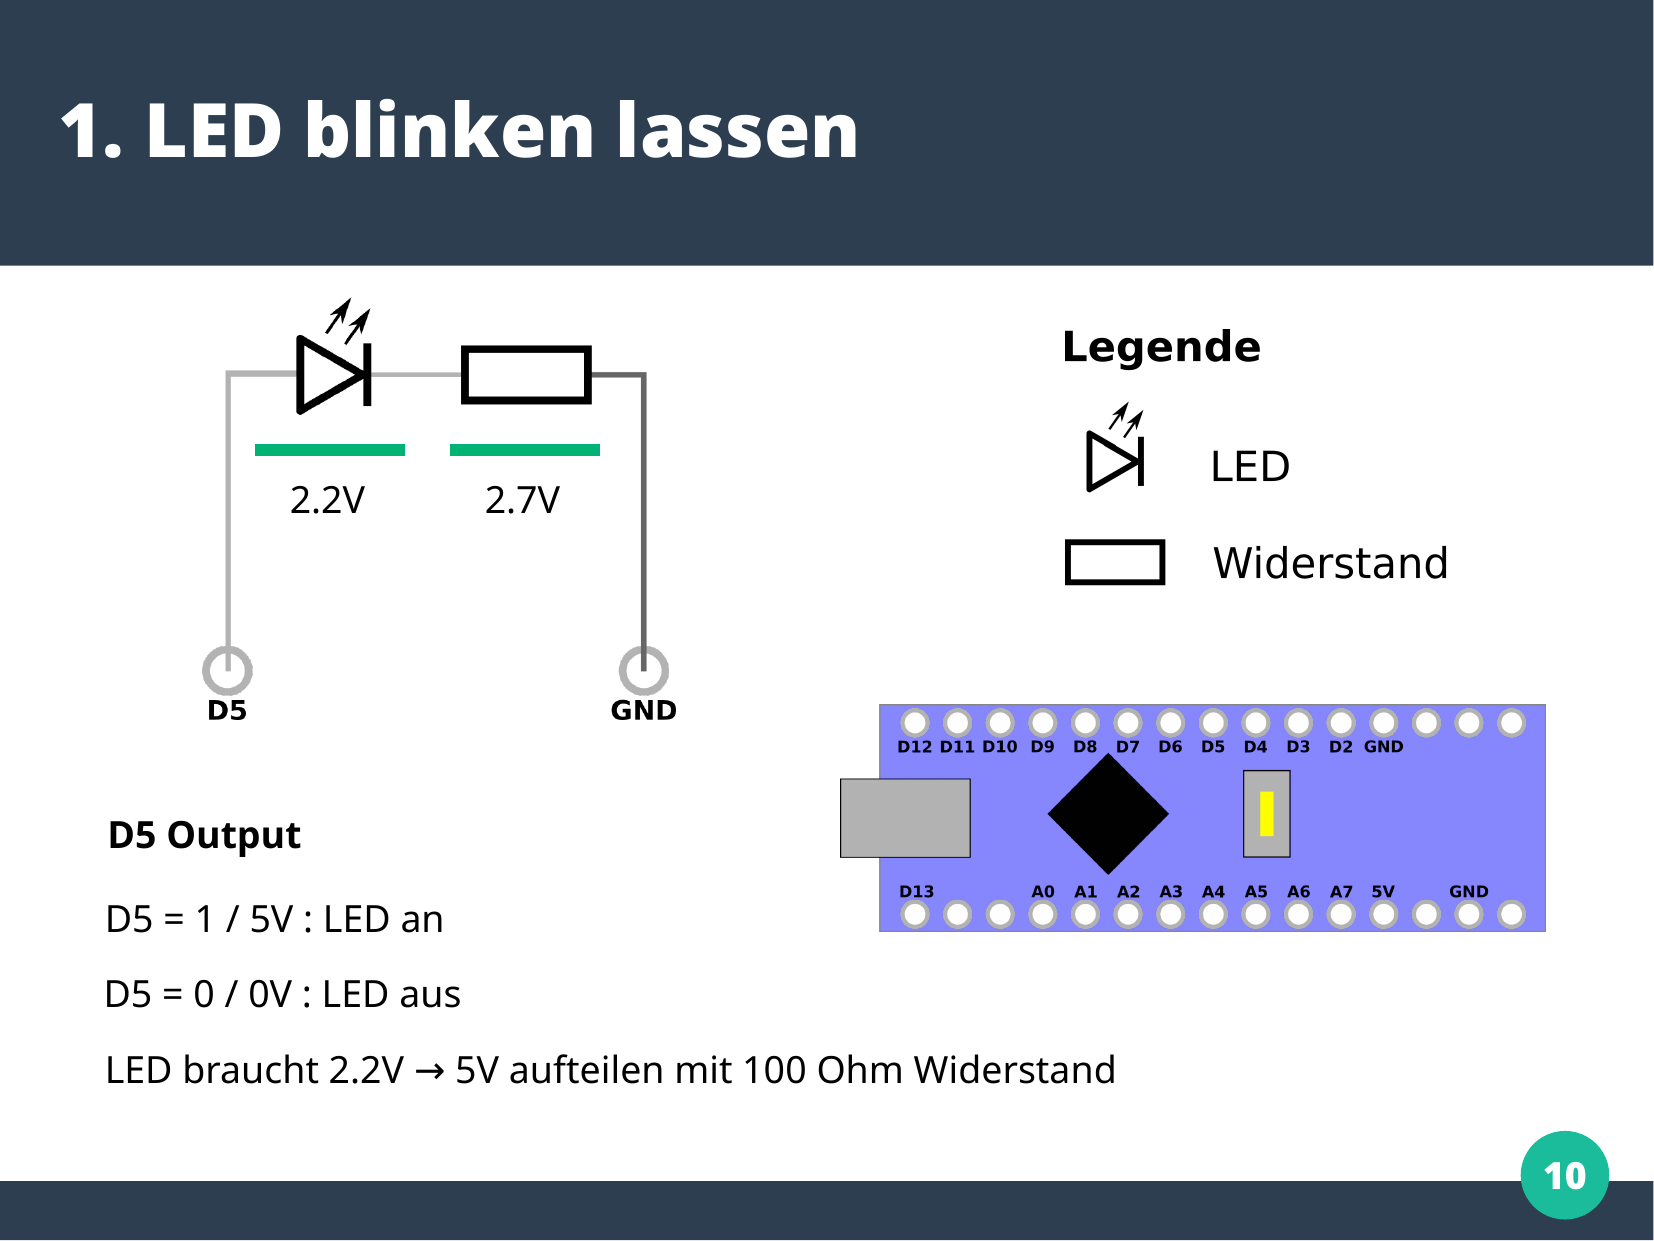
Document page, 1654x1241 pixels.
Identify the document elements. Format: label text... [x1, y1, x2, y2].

picture [840, 704, 1546, 932]
picture [1065, 329, 1522, 679]
title 1. LED blinken lassen [59, 49, 1595, 207]
text_box 2.7V [470, 466, 586, 526]
text_box D5 = 1 / 5V : LED an [90, 885, 508, 944]
text_box LED braucht 2.2V → 5V aufteilen mit 100 Ohm Widerstand [90, 1036, 1214, 1096]
picture [202, 297, 676, 721]
text_box D5 Output [92, 800, 341, 860]
text_box D5 = 0 / 0V : LED aus [88, 960, 526, 1019]
text_box 2.2V [275, 466, 391, 526]
